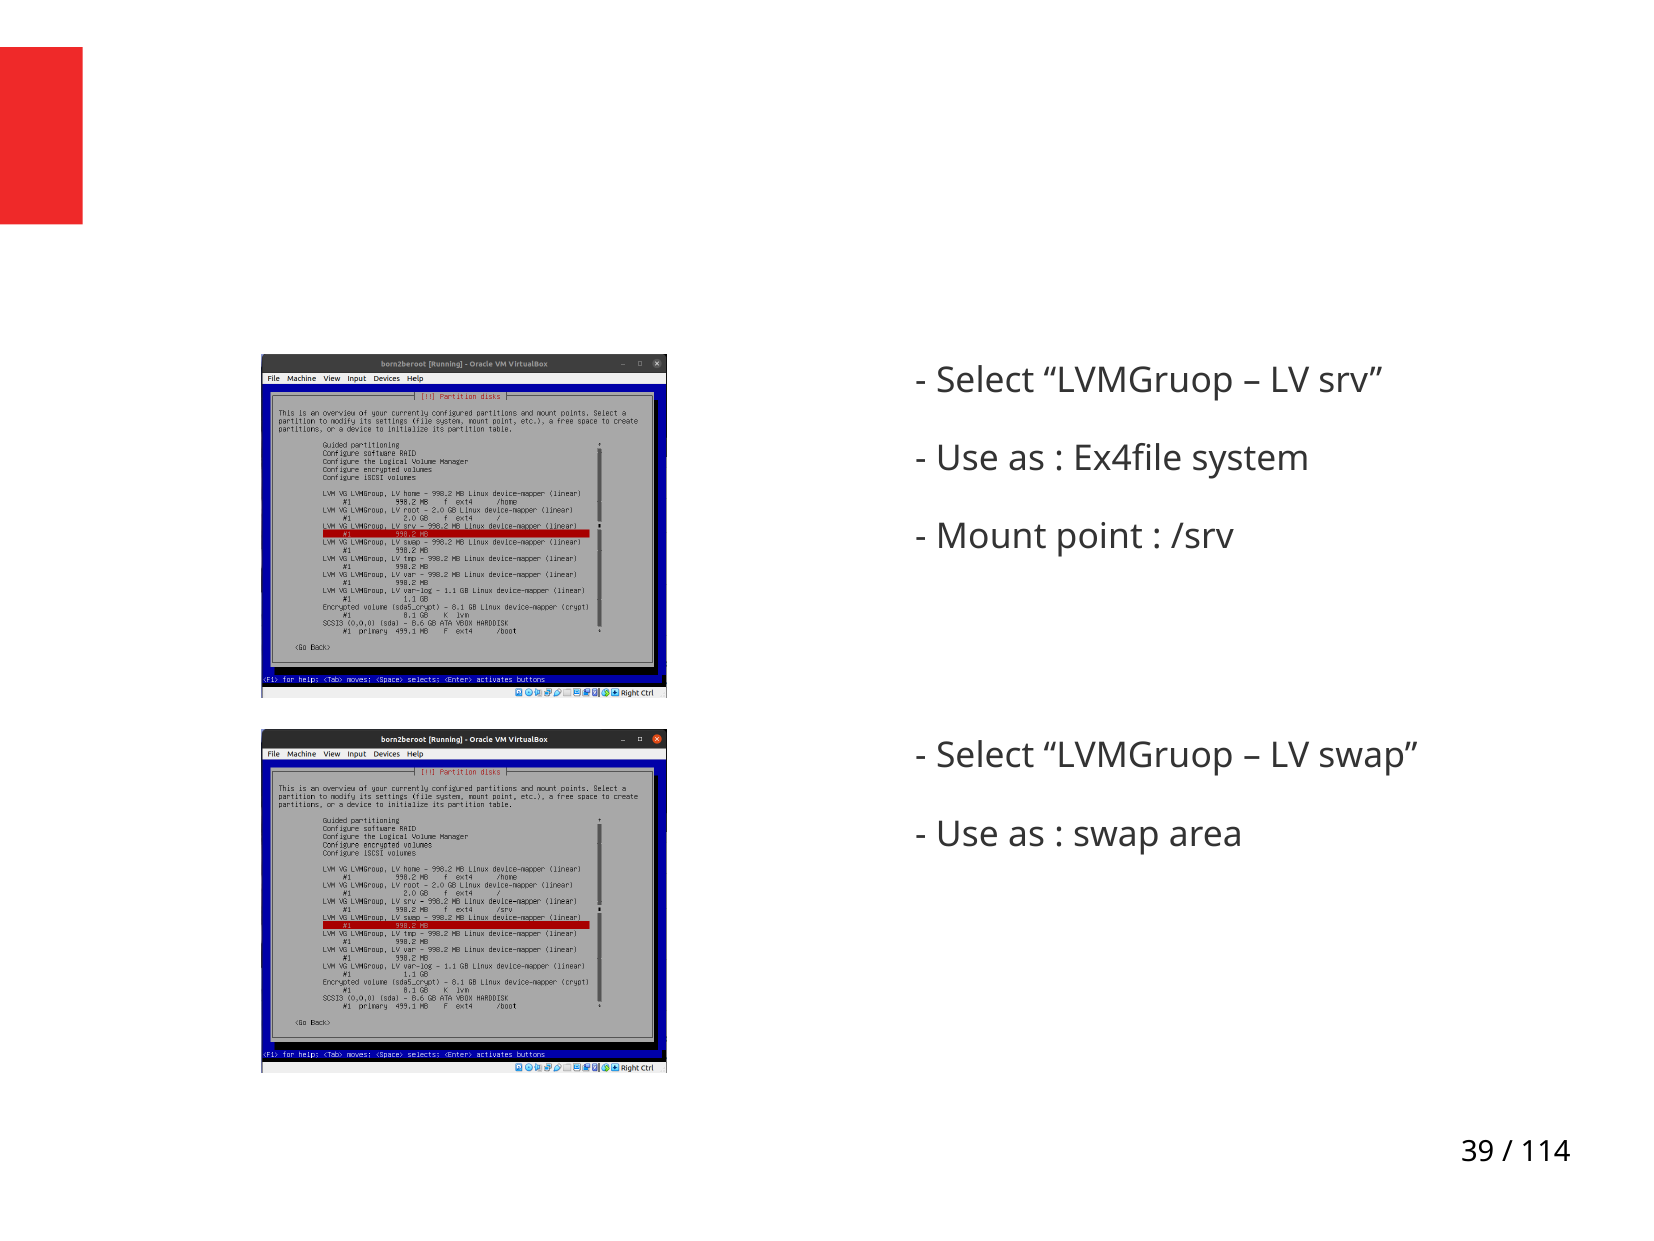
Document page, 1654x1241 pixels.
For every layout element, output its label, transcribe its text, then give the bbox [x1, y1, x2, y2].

picture [261, 354, 667, 698]
picture [261, 729, 667, 1074]
list - Select “LVMGruop – LV srv” - Use as : Ex4file system - Mount point : /srv [844, 354, 1536, 698]
list - Select “LVMGruop – LV swap” - Use as : swap area [844, 730, 1536, 1074]
